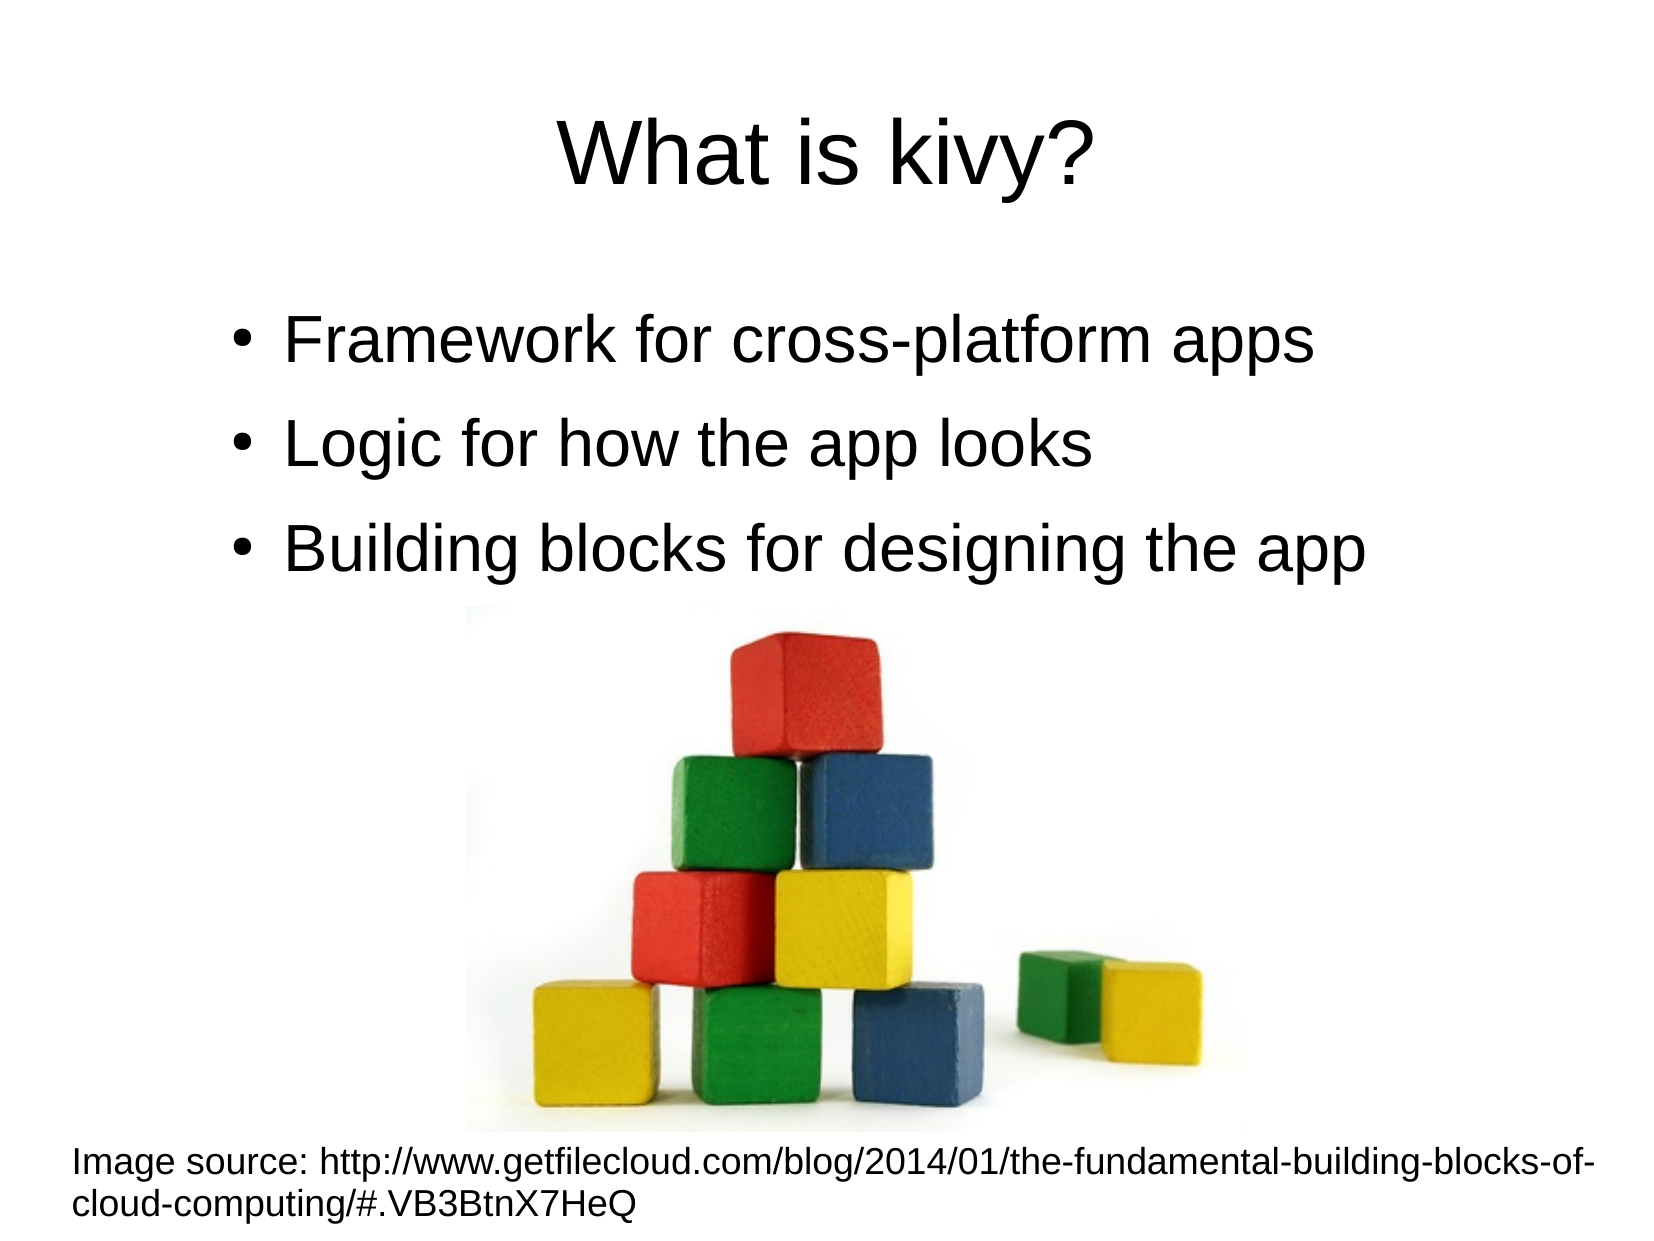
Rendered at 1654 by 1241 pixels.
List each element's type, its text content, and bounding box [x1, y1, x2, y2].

picture [466, 913, 1246, 1132]
list Framework for cross-platform apps Logic for how the app looks Building blocks for designing the app [212, 302, 1435, 913]
title What is kivy? [82, 49, 1571, 257]
text_box Image source: http://www.getfilecloud.com/blog/2014/01/the-fundamental-building-blocks-of-cloud-computing/#.VB3BtnX7HeQ [56, 1133, 1632, 1233]
